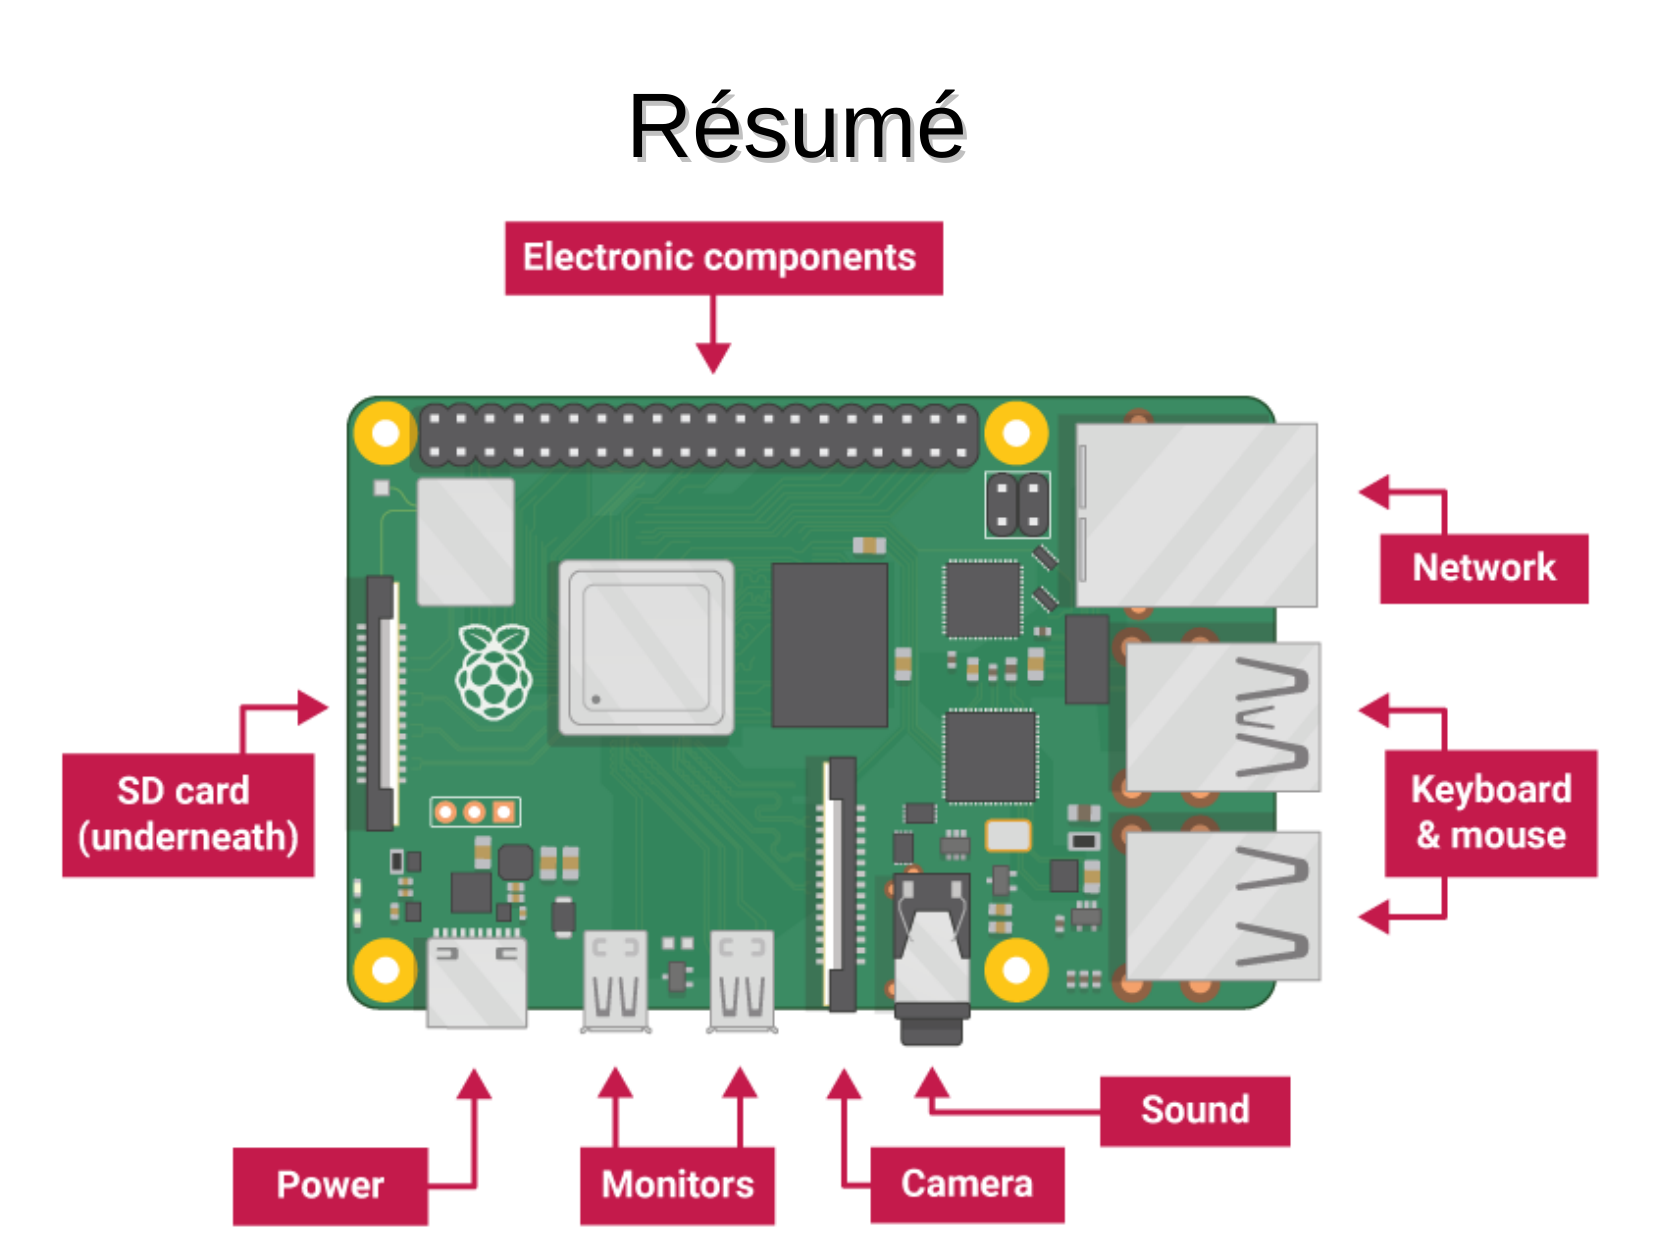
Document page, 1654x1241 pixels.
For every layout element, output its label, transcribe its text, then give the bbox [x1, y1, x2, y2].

picture [29, 206, 1625, 1241]
title Résumé [177, 0, 1418, 206]
